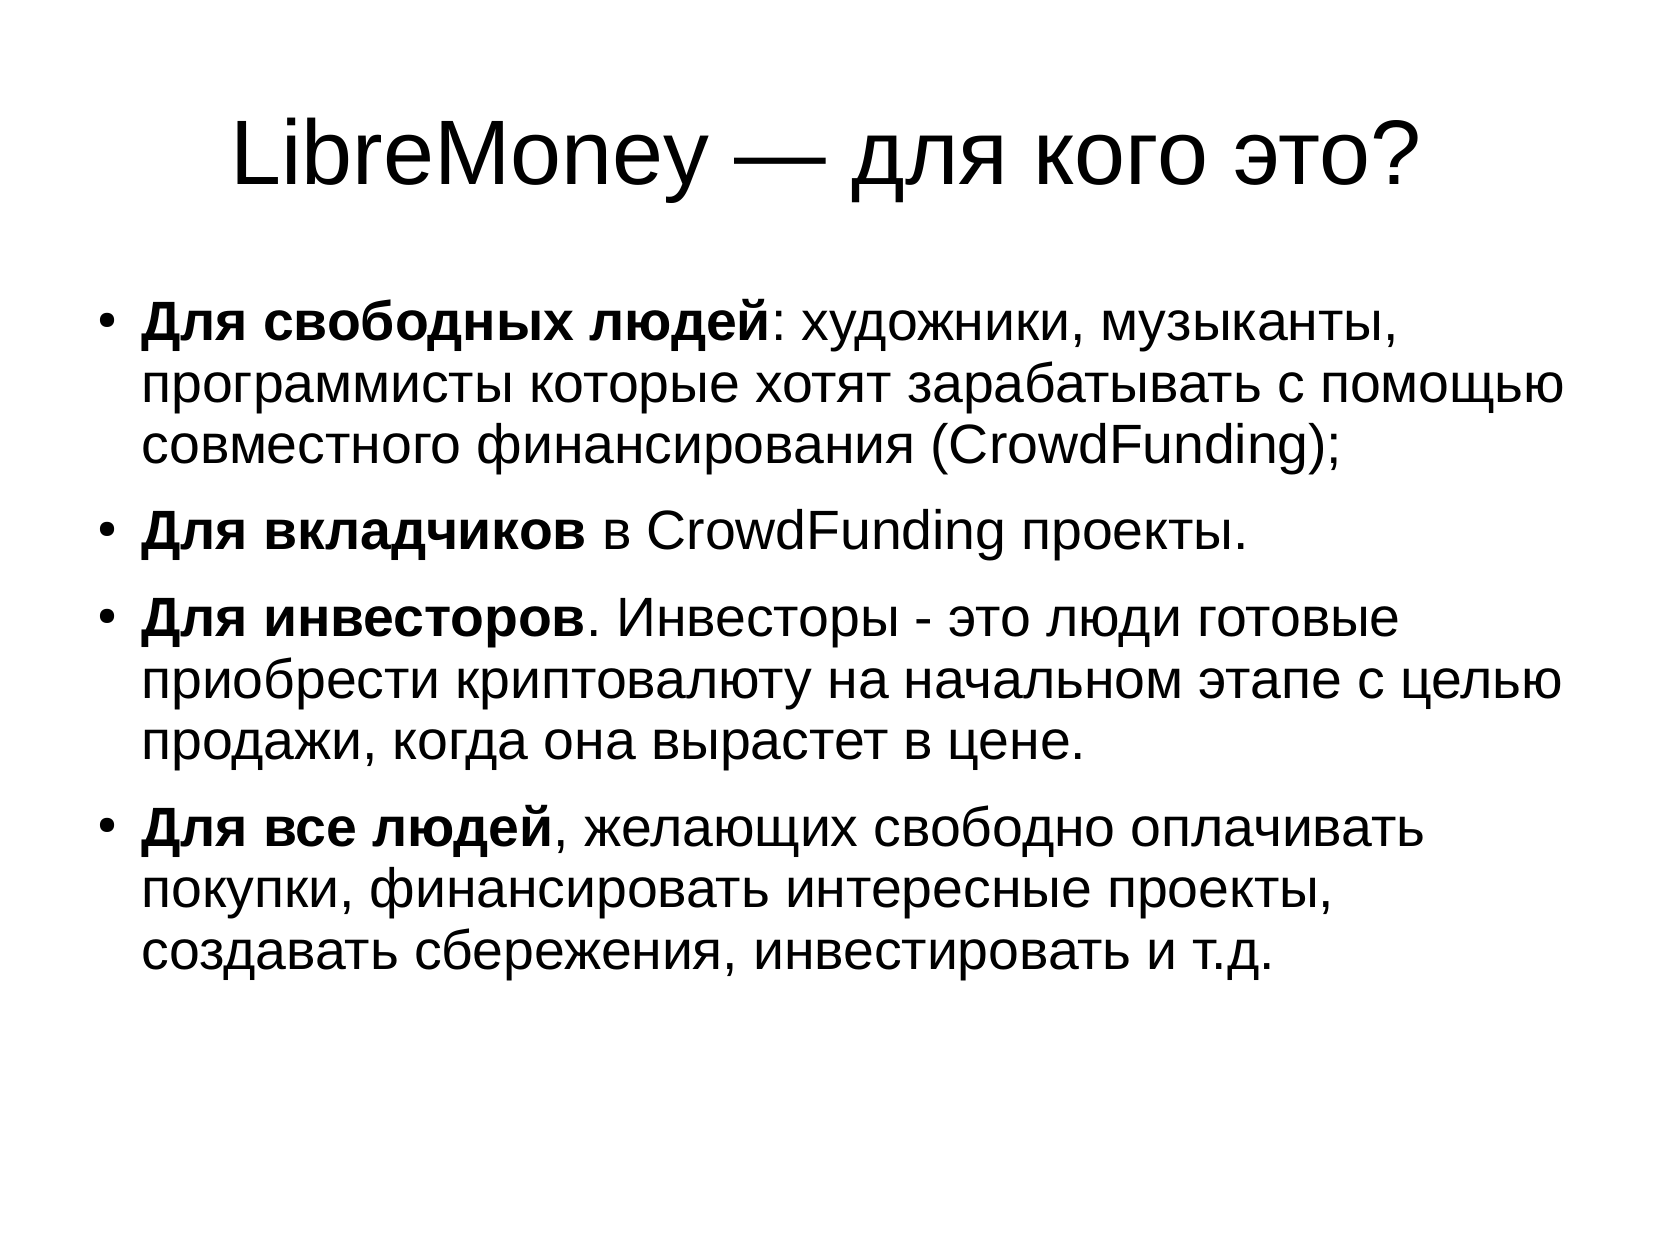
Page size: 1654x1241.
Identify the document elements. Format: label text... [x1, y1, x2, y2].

title LibreMoney — для кого это? [82, 49, 1571, 257]
list Для свободных людей: художники, музыканты, программисты которые хотят зарабатывать с помощью совместного финансирования (CrowdFunding); Для вкладчиков в CrowdFunding проекты. Для инвесторов. Инвесторы - это люди готовые приобрести криптовалюту на начальном этапе с целью продажи, когда она вырастет в цене. Для все людей, желающих свободно оплачивать покупки, финансировать интересные проекты, создавать сбережения, инвестировать и т.д. [82, 290, 1571, 1010]
